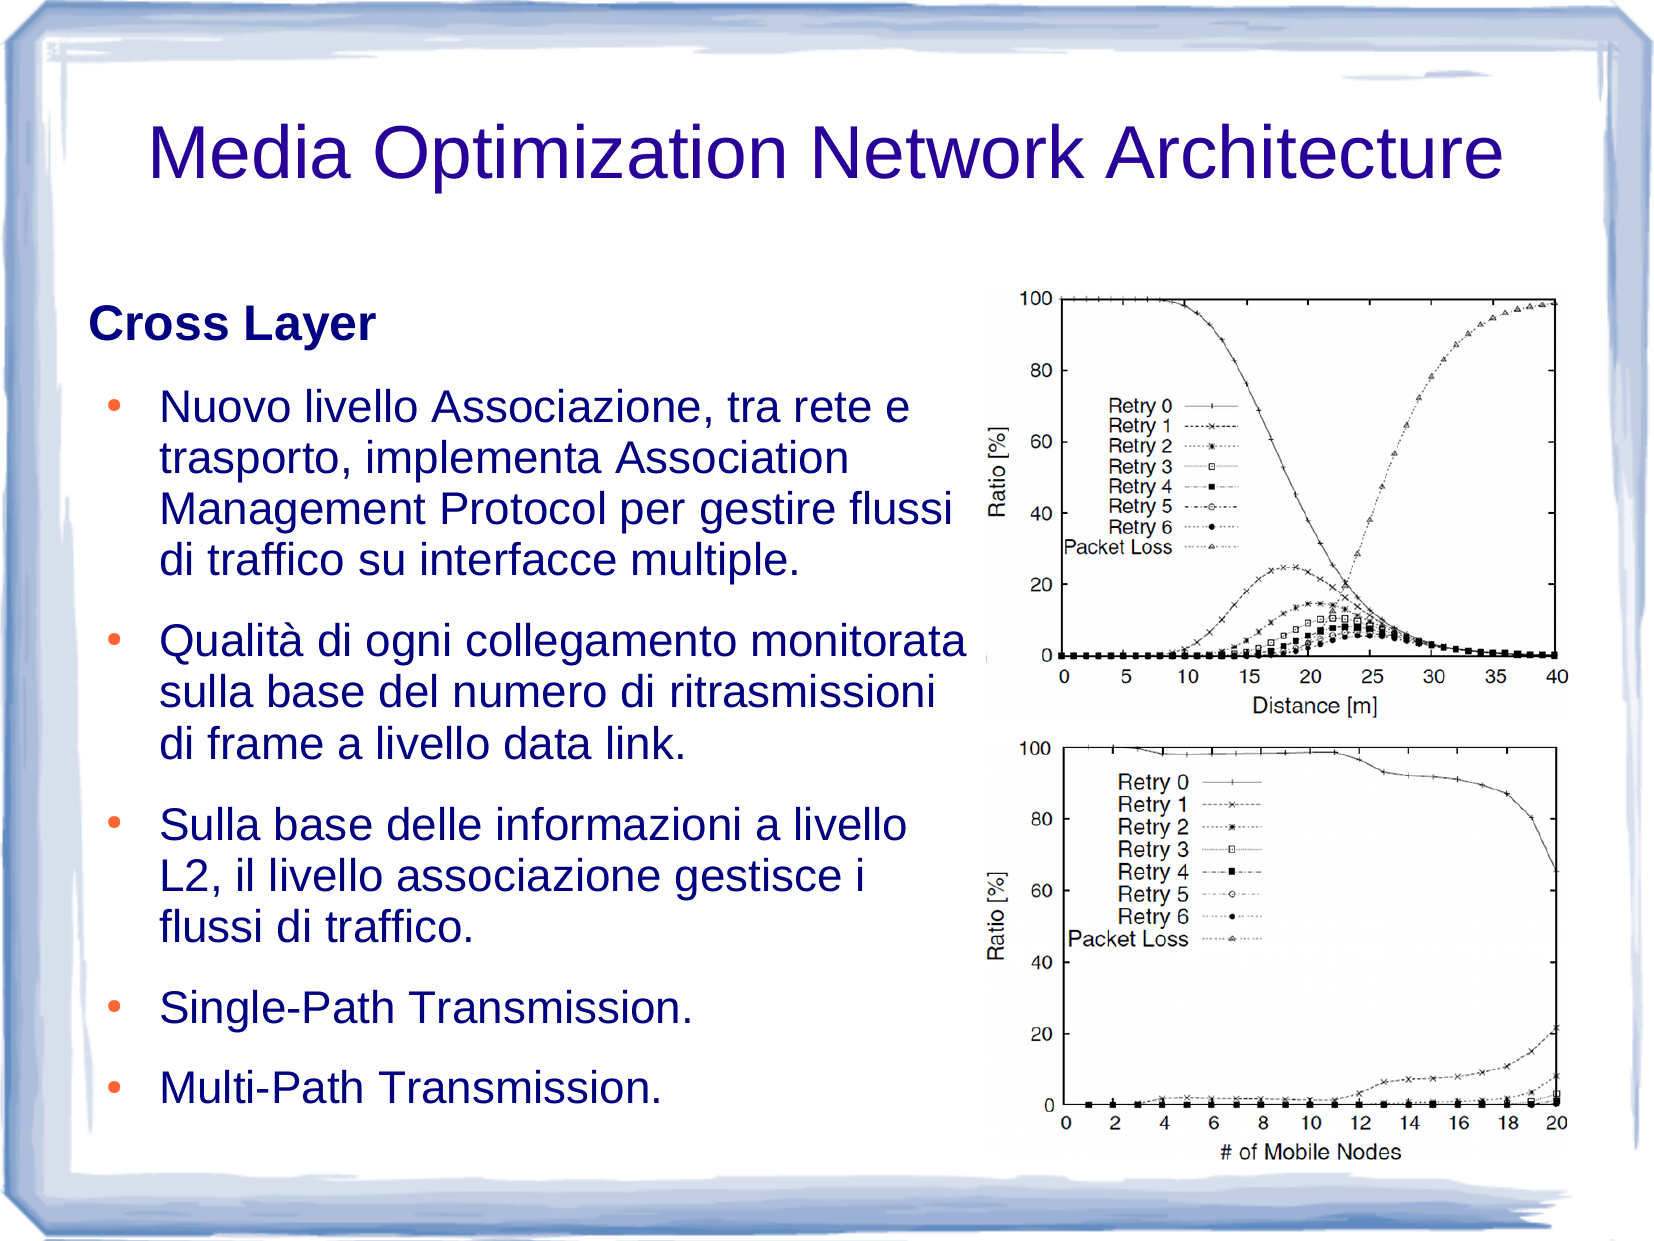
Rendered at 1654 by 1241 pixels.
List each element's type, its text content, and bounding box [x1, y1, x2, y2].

list Cross Layer Nuovo livello Associazione, tra rete e trasporto, implementa Association Management Protocol per gestire flussi di traffico su interfacce multiple. Qualità di ogni collegamento monitorata sulla base del numero di ritrasmissioni di frame a livello data link. Sulla base delle informazioni a livello L2, il livello associazione gestisce i flussi di traffico. Single-Path Transmission. Multi-Path Transmission. [88, 295, 975, 1123]
title Media Optimization Network Architecture [82, 56, 1571, 250]
picture [0, 0, 1654, 1241]
